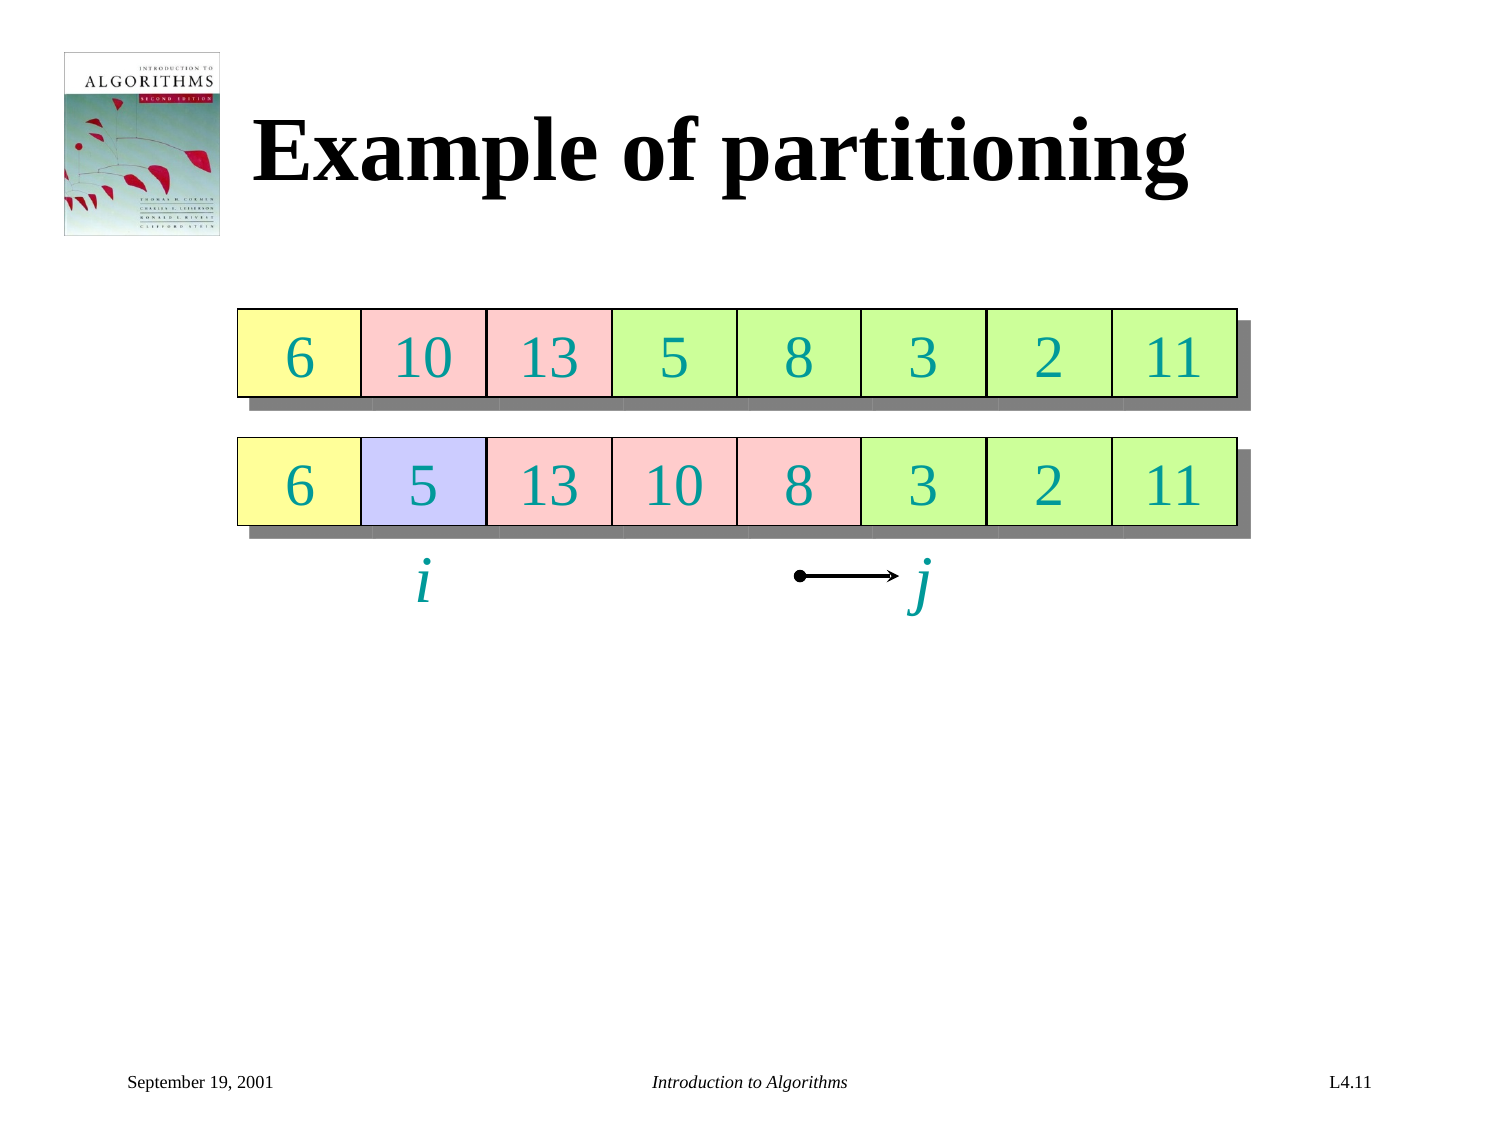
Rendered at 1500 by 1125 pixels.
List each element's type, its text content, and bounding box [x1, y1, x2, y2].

text_box Introduction to Algorithms [512, 1062, 988, 1101]
text_box 5 [361, 437, 487, 526]
text_box 5 [612, 309, 737, 398]
text_box 6 [237, 309, 361, 398]
text_box L4.<number> [1074, 1062, 1388, 1101]
text_box 13 [487, 437, 612, 526]
text_box September 19, 2001 [112, 1062, 426, 1101]
text_box i [399, 528, 448, 624]
text_box 13 [487, 309, 612, 398]
text_box 3 [860, 309, 986, 398]
text_box j [899, 528, 948, 624]
text_box 6 [237, 437, 361, 526]
title Example of partitioning [237, 49, 1475, 238]
text_box 2 [986, 309, 1112, 398]
picture [64, 52, 220, 236]
text_box 2 [986, 437, 1112, 526]
text_box 11 [1112, 309, 1237, 398]
text_box 11 [1112, 437, 1237, 526]
text_box 8 [737, 309, 860, 398]
text_box 10 [361, 309, 487, 398]
text_box 8 [737, 437, 860, 526]
text_box 3 [860, 437, 986, 526]
text_box 10 [612, 437, 737, 526]
